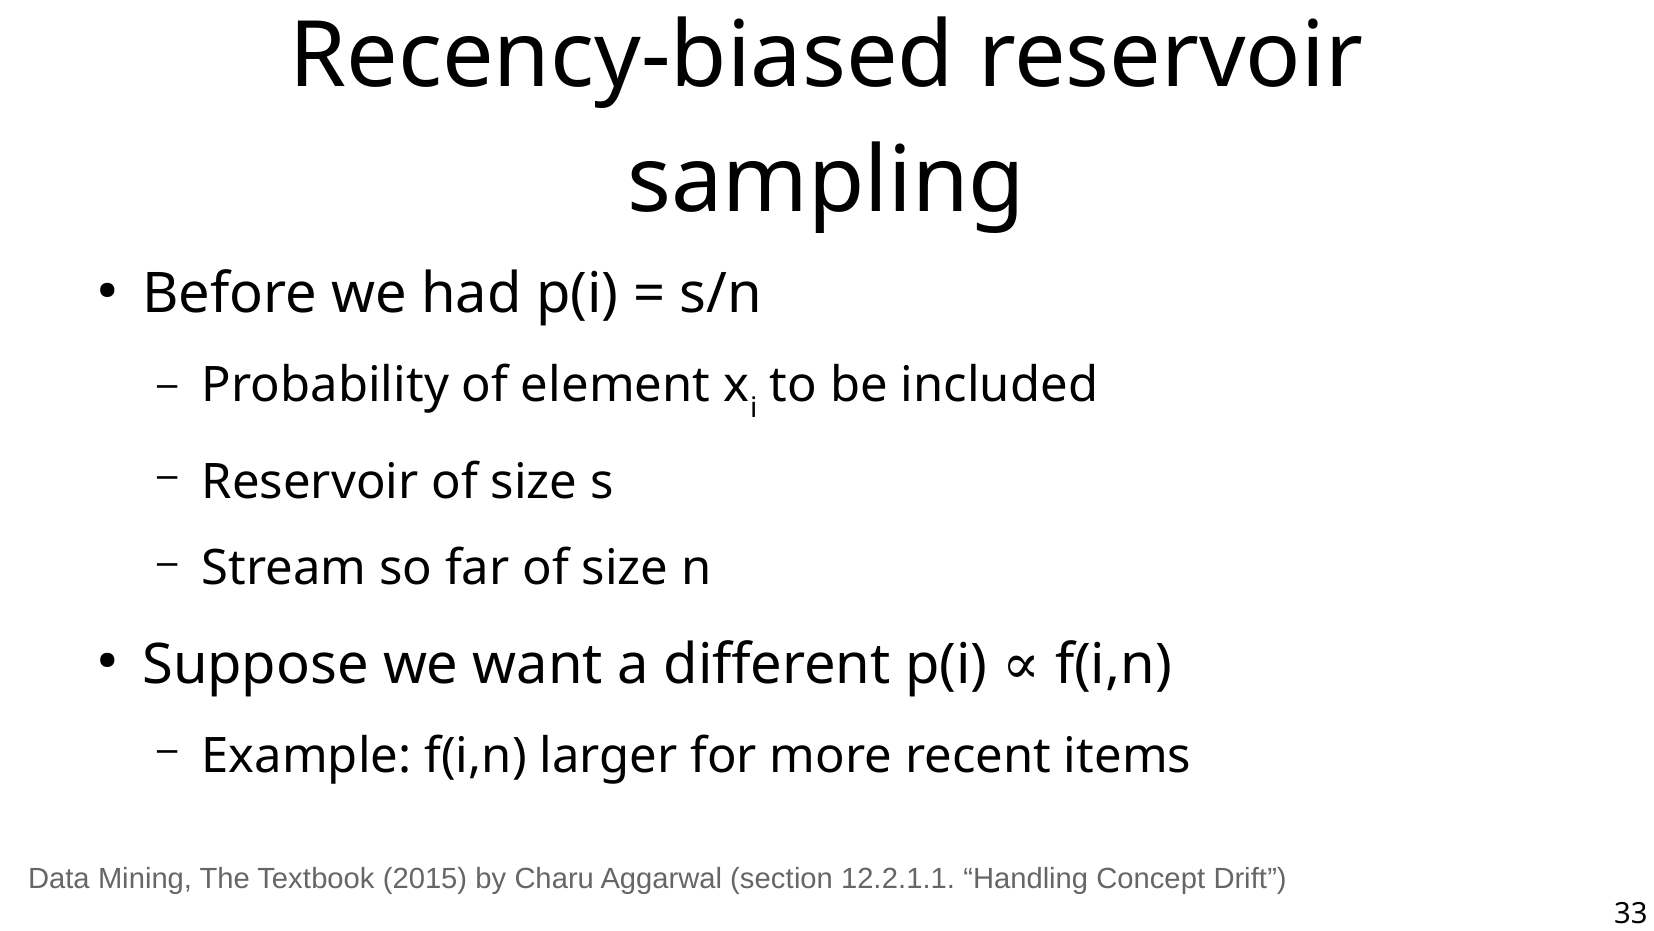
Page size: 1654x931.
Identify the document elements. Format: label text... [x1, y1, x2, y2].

text_box Data Mining, The Textbook (2015) by Charu Aggarwal (section 12.2.1.1. “Handling Concept Drift”) [13, 854, 1602, 919]
title Recency-biased reservoir sampling [82, 1, 1571, 226]
list Before we had p(i) = s/n Probability of element xi to be included Reservoir of size s Stream so far of size n Suppose we want a different p(i) ∝ f(i,n) Example: f(i,n) larger for more recent items [82, 253, 1571, 793]
